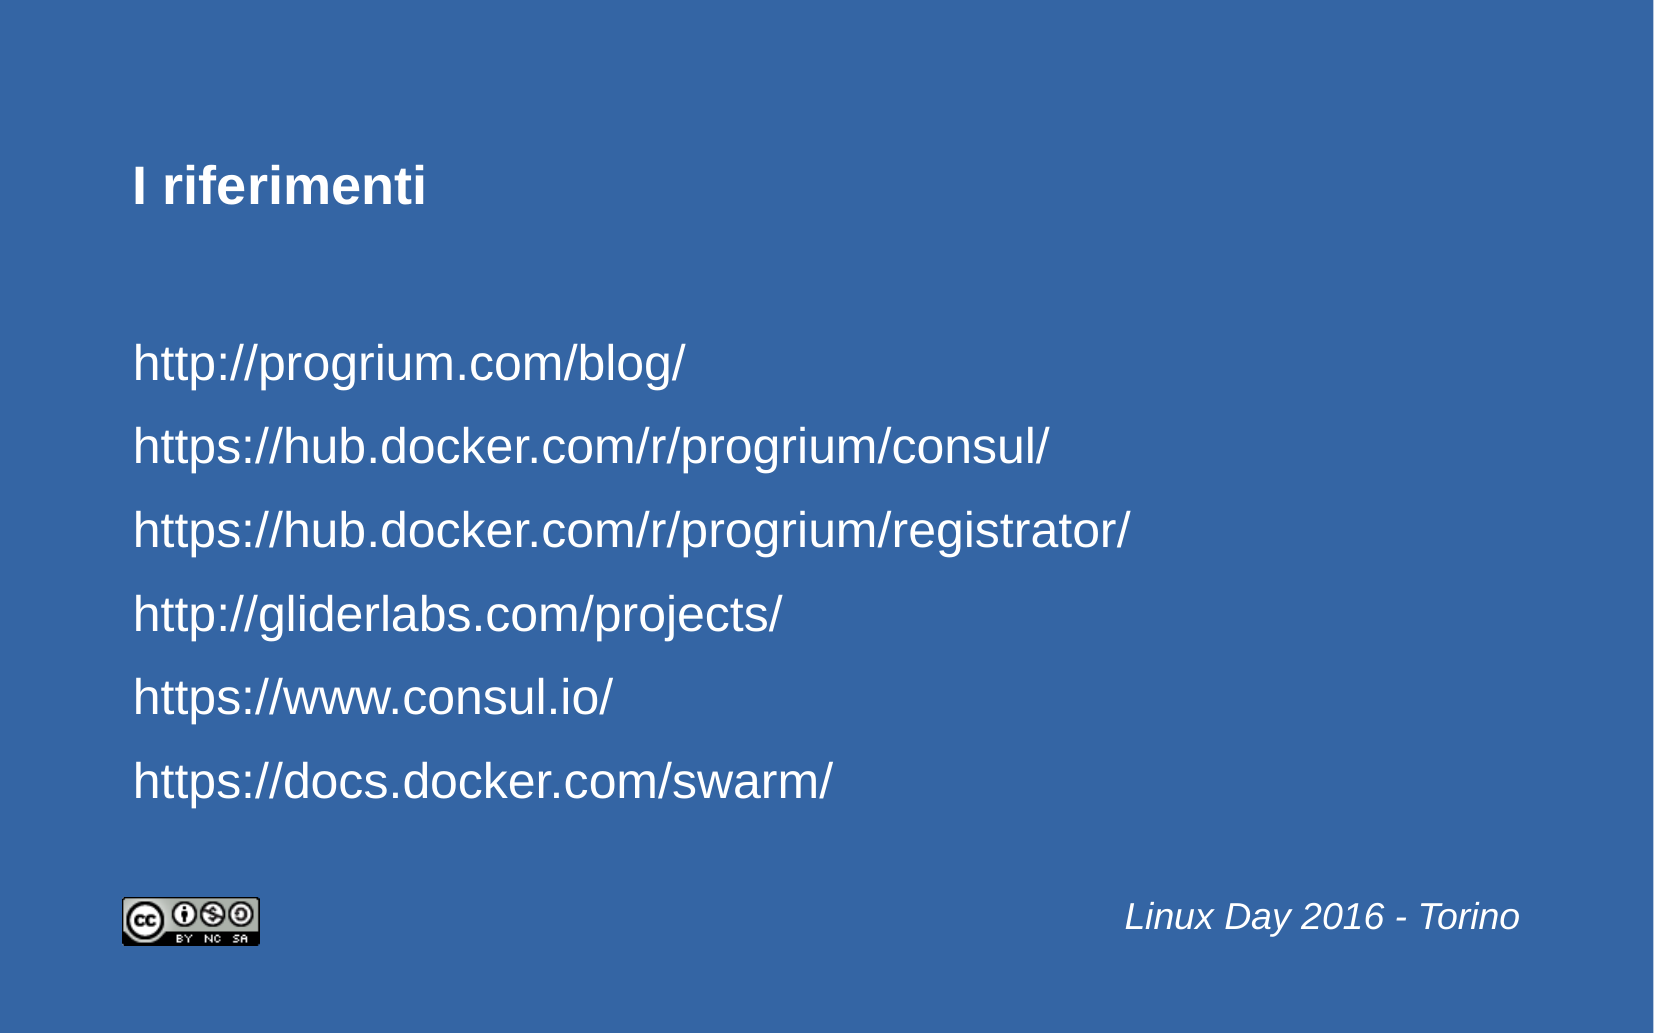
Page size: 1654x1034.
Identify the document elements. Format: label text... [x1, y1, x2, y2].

picture [122, 897, 260, 946]
text_box I riferimenti http://progrium.com/blog/ https://hub.docker.com/r/progrium/consul/ https://hub.docker.com/r/progrium/registrator/ http://gliderlabs.com/projects/ https://www.consul.io/ https://docs.docker.com/swarm/ [118, 118, 1536, 961]
text_box Linux Day 2016 - Torino [1109, 887, 1536, 1034]
